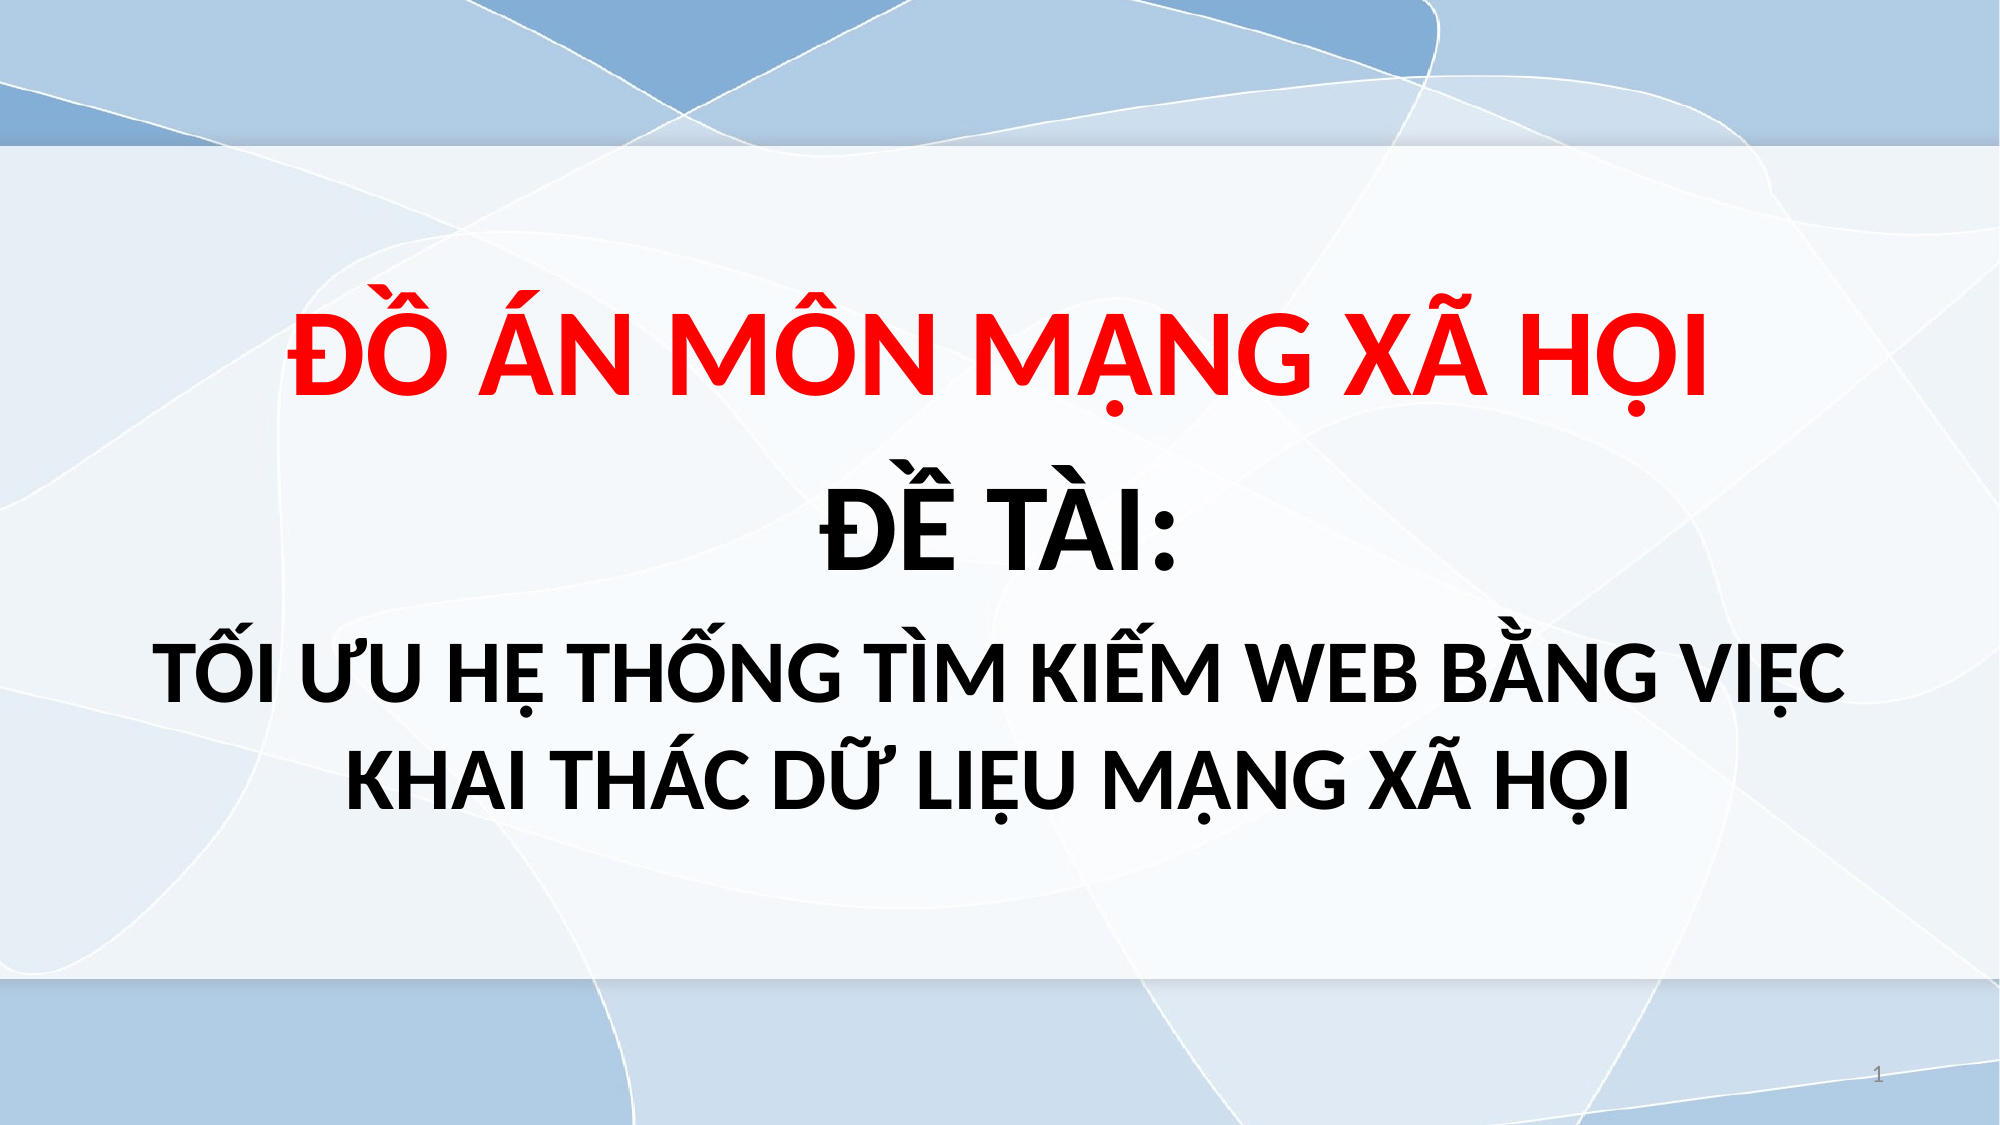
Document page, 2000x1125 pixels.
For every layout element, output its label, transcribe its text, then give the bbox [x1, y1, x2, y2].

slide_number <number> [1432, 1042, 1900, 1103]
list ĐỒ ÁN MÔN MẠNG XÃ HỘI ĐỀ TÀI: TỐI ƯU HỆ THỐNG TÌM KIẾM WEB BẰNG VIỆC KHAI THÁC DỮ LIỆU MẠNG XÃ HỘI [99, 262, 1900, 1005]
